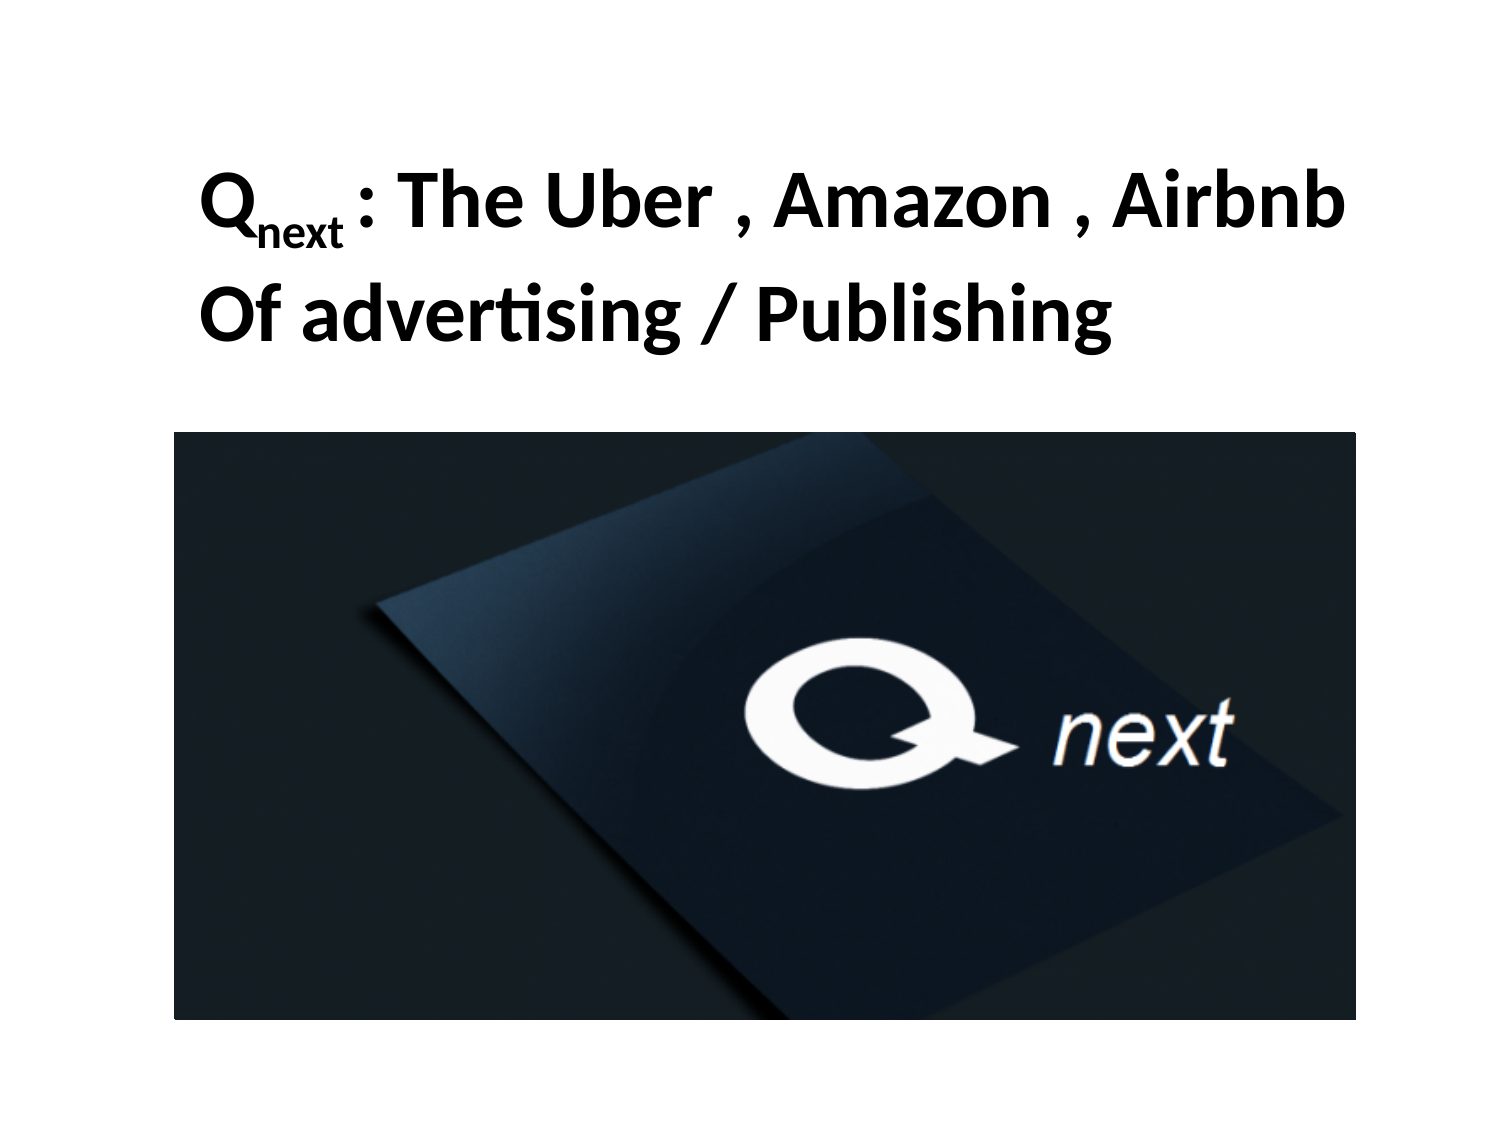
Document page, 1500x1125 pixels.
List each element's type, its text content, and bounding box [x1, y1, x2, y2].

text_box Qnext : The Uber , Amazon , Airbnb Of advertising / Publishing [184, 137, 1363, 366]
picture [174, 432, 1356, 1020]
